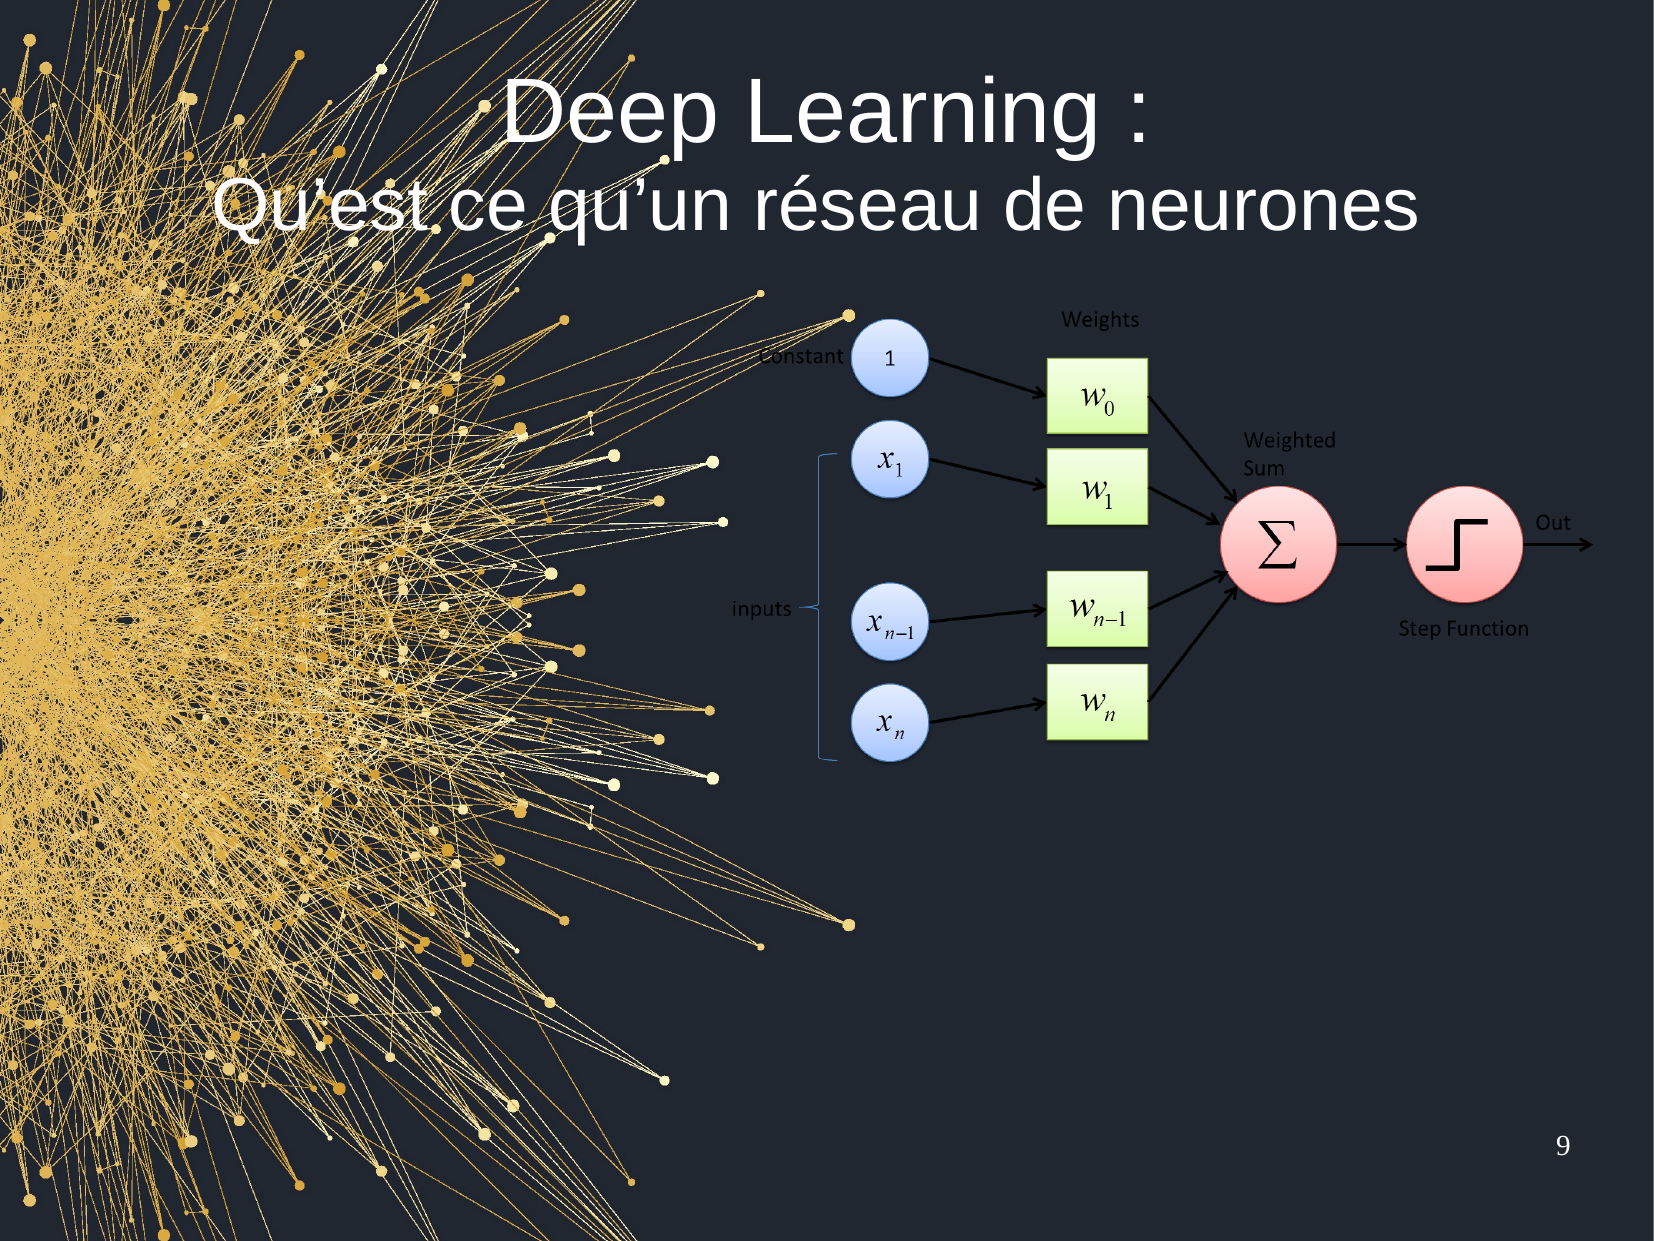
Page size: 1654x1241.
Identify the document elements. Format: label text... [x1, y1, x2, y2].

title Deep Learning : Qu’est ce qu’un réseau de neurones [82, 49, 1571, 257]
picture [0, 0, 1654, 1241]
